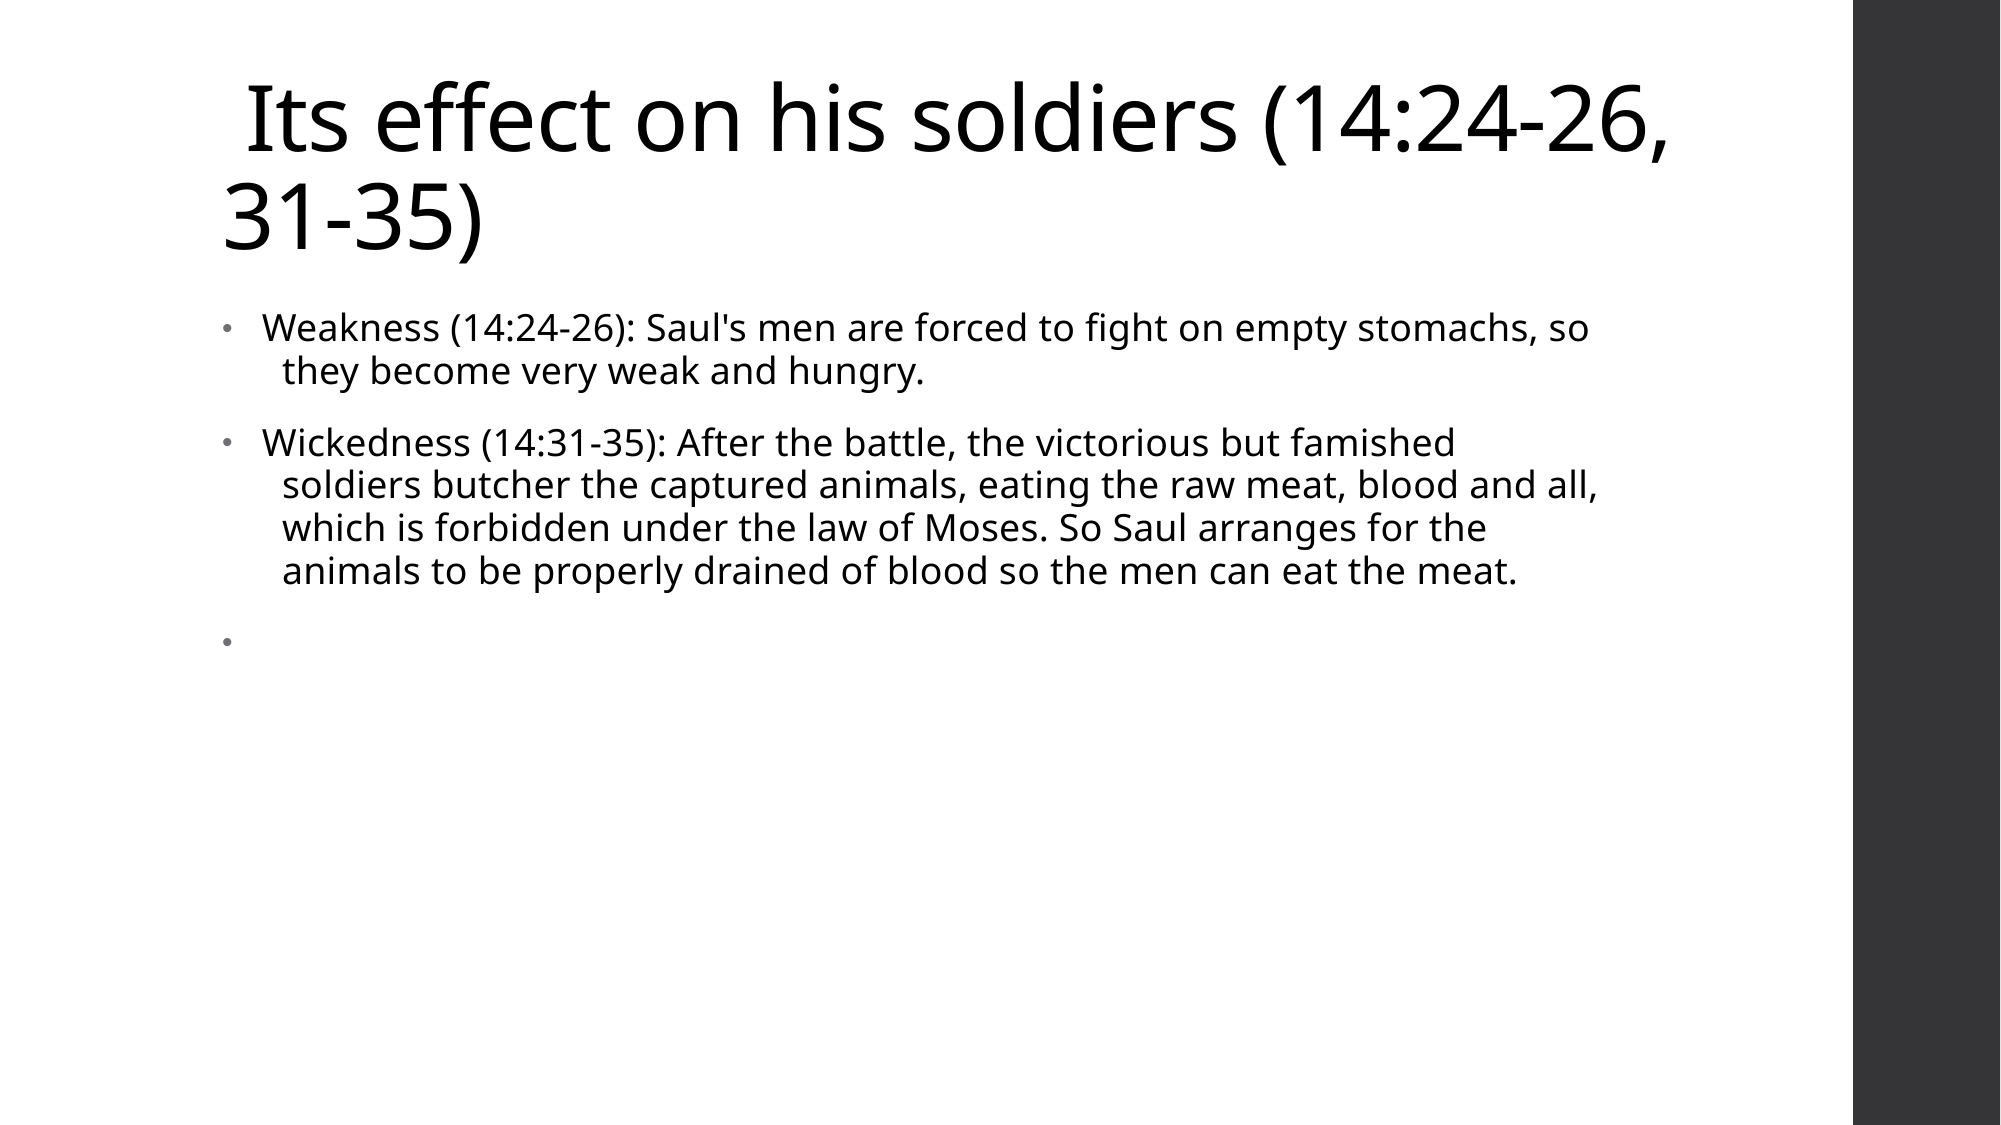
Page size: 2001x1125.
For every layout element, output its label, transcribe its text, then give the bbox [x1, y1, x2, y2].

list Weakness (14:24-26): Saul's men are forced to fight on empty stomachs, so they become very weak and hungry. Wickedness (14:31-35): After the battle, the victorious but famished soldiers butcher the captured animals, eating the raw meat, blood and all, which is forbidden under the law of Moses. So Saul arranges for the animals to be properly drained of blood so the men can eat the meat. [206, 299, 1617, 1014]
title Its effect on his soldiers (14:24-26, 31-35) [206, 60, 1797, 278]
